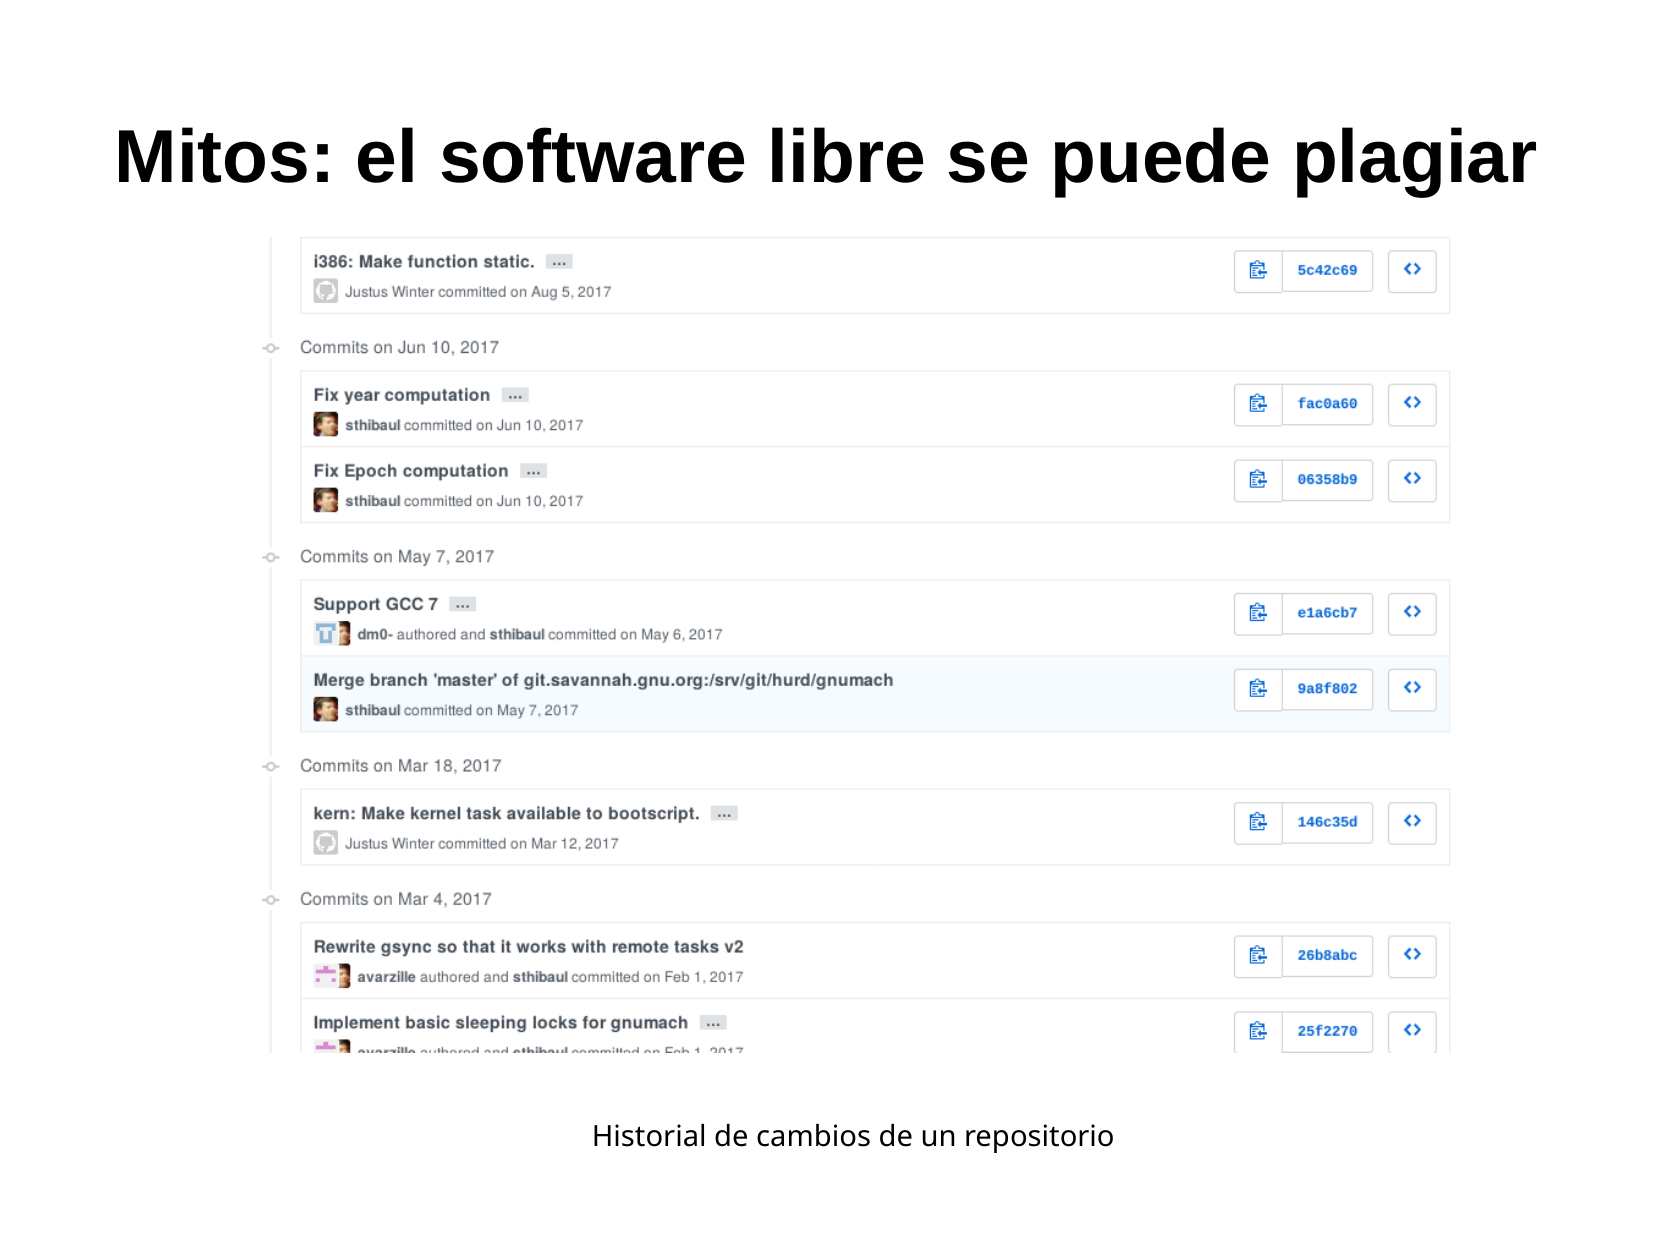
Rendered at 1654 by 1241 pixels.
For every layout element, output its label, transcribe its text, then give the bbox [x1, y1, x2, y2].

picture [24, 237, 1654, 1053]
text_box Mitos: el software libre se puede plagiar [82, 49, 1571, 237]
text_box Historial de cambios de un repositorio [423, 1102, 1284, 1172]
